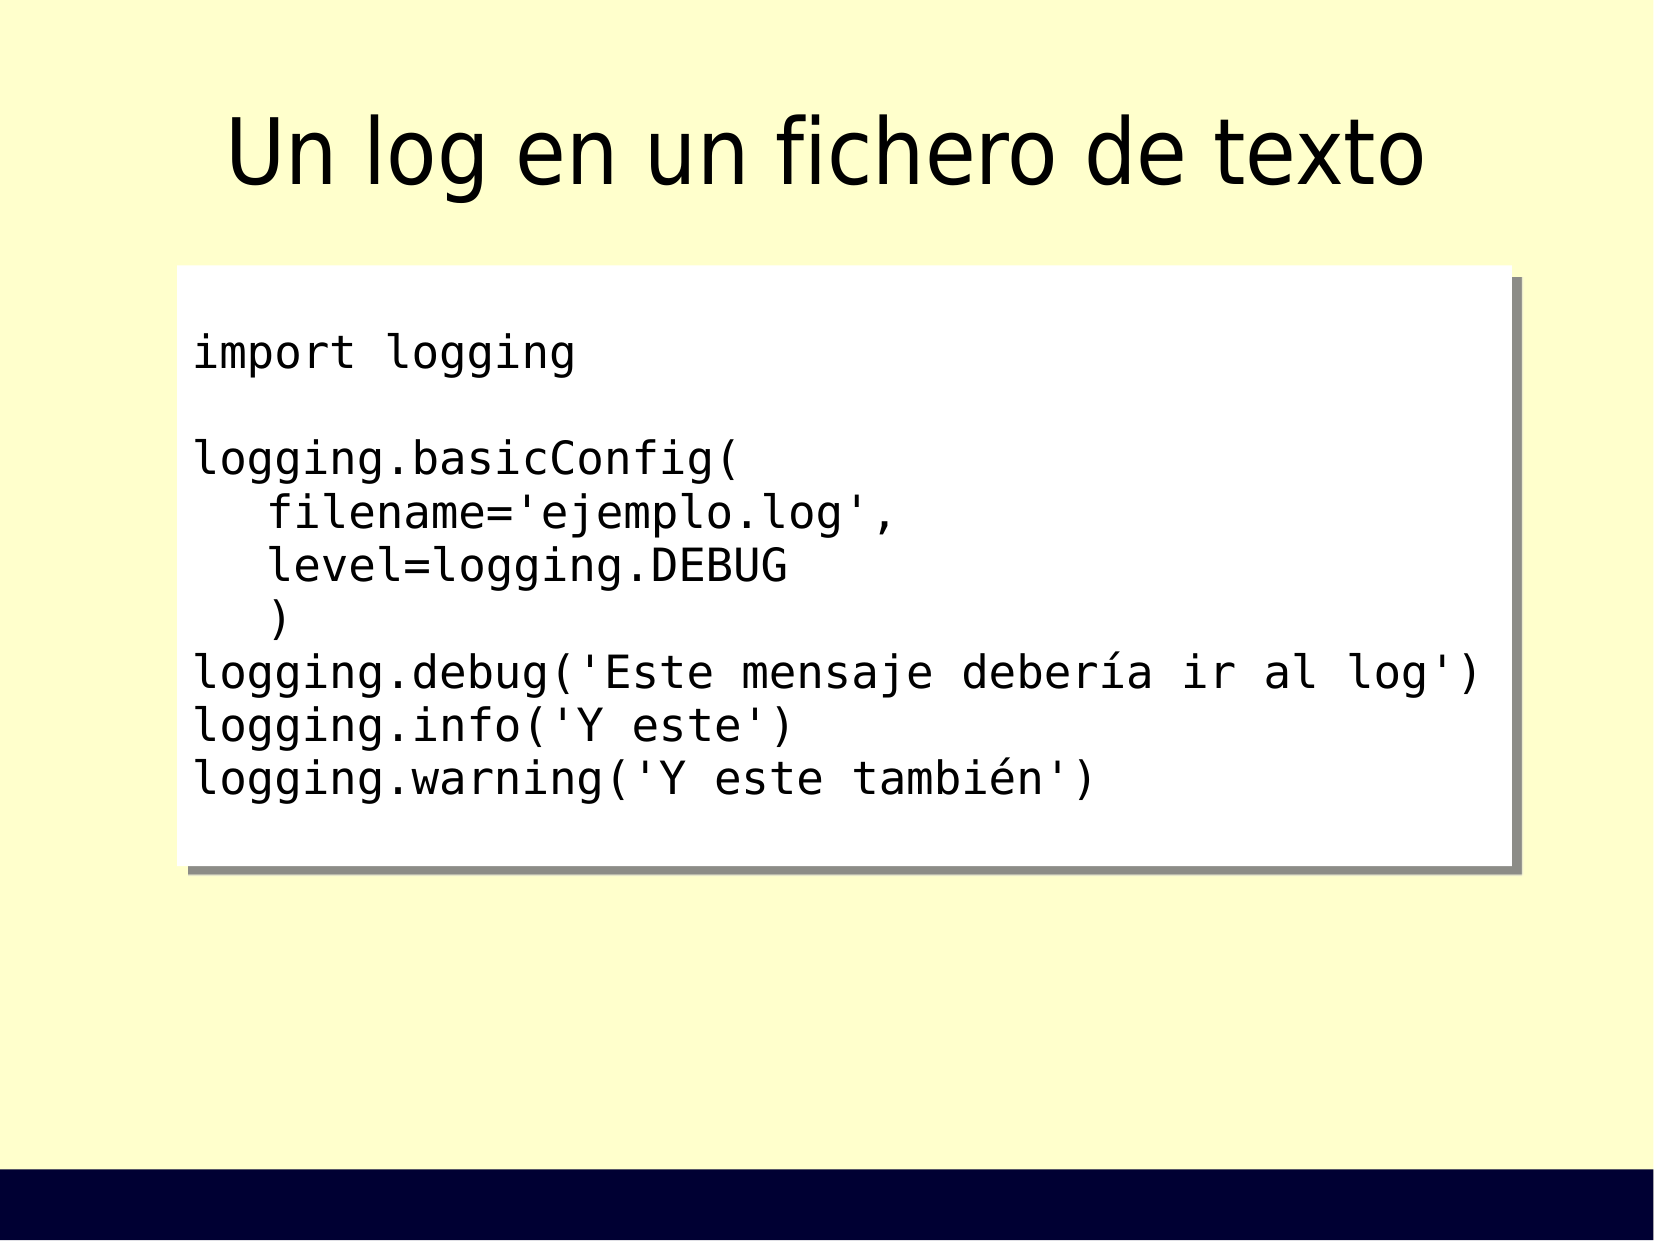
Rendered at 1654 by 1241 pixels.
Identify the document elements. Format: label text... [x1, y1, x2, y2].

title Un log en un fichero de texto [82, 49, 1571, 257]
text_box import logging logging.basicConfig( filename='ejemplo.log', level=logging.DEBUG ) logging.debug('Este mensaje debería ir al log') logging.info('Y este') logging.warning('Y este también') [177, 265, 1512, 867]
